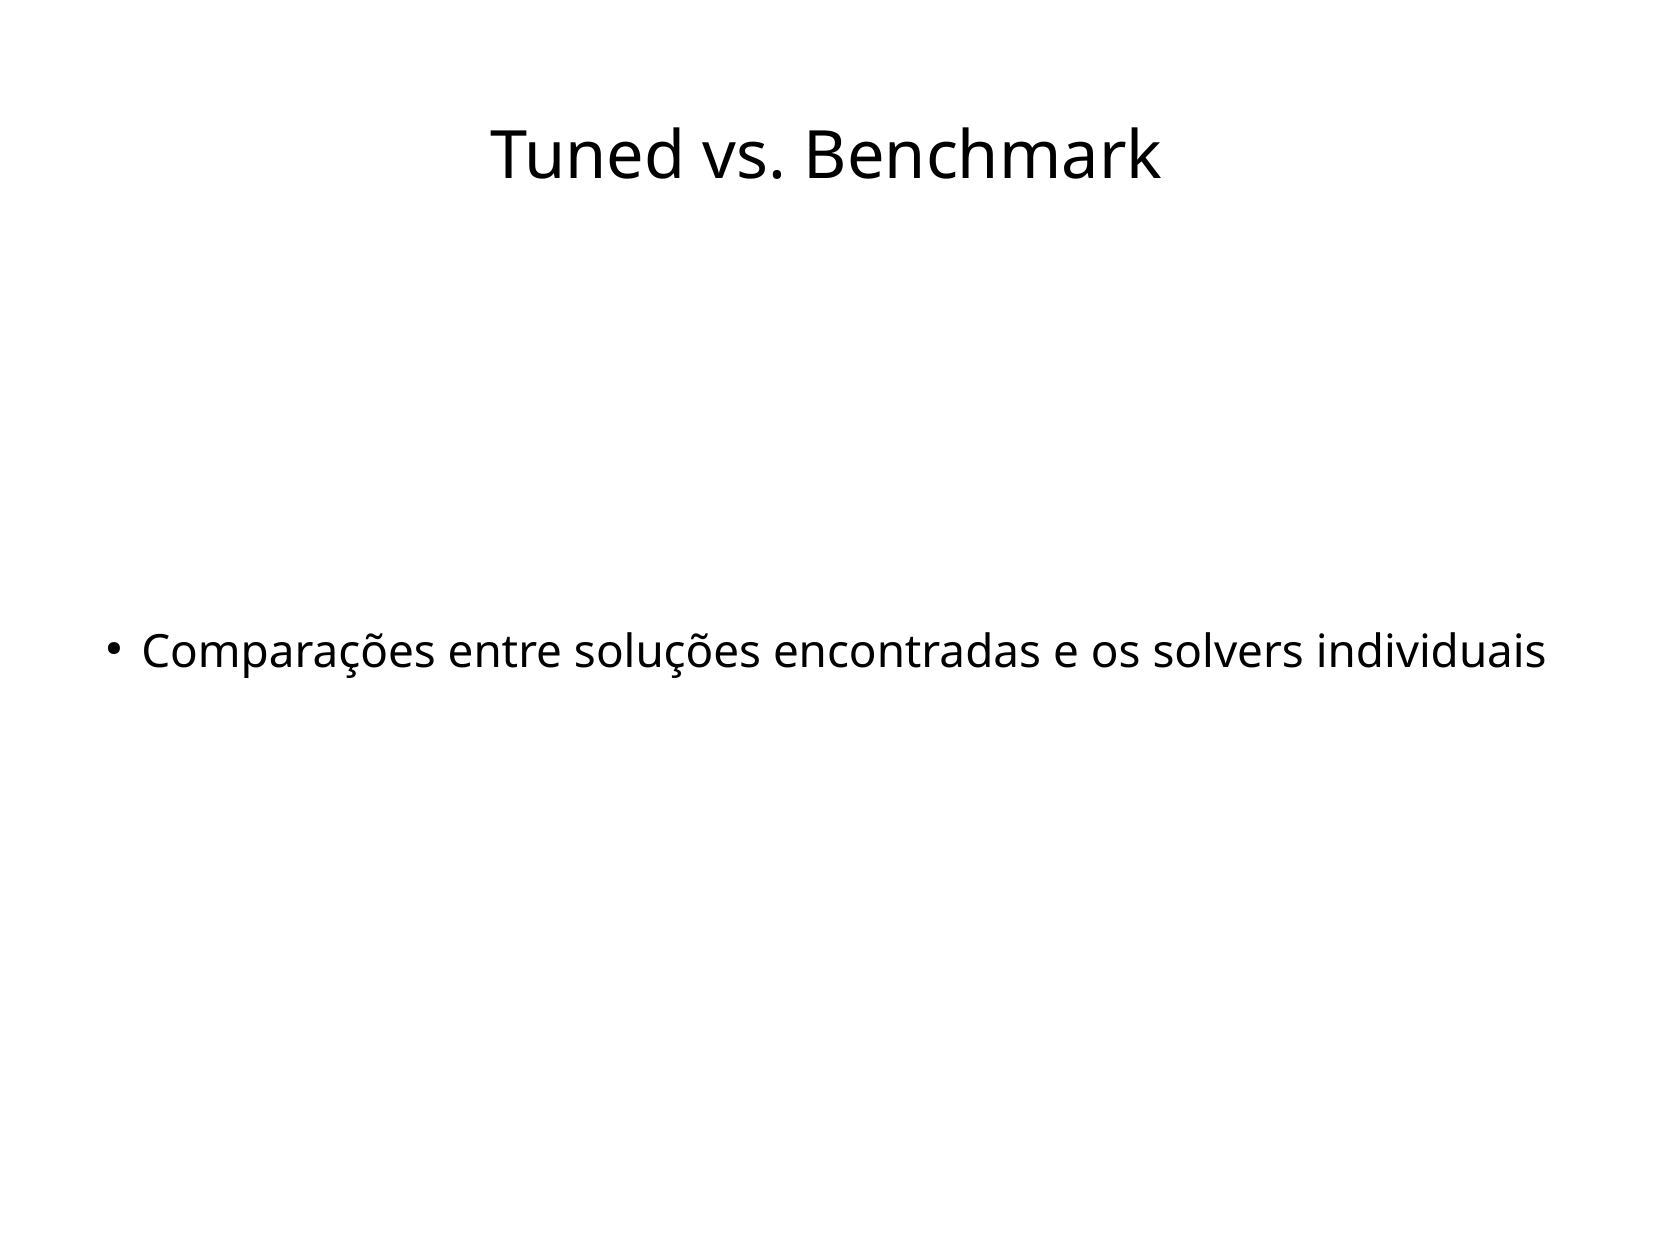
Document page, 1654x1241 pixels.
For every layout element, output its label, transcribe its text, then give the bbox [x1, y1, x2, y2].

text_box Comparações entre soluções encontradas e os solvers individuais [82, 290, 1571, 1010]
title Tuned vs. Benchmark [82, 49, 1571, 257]
